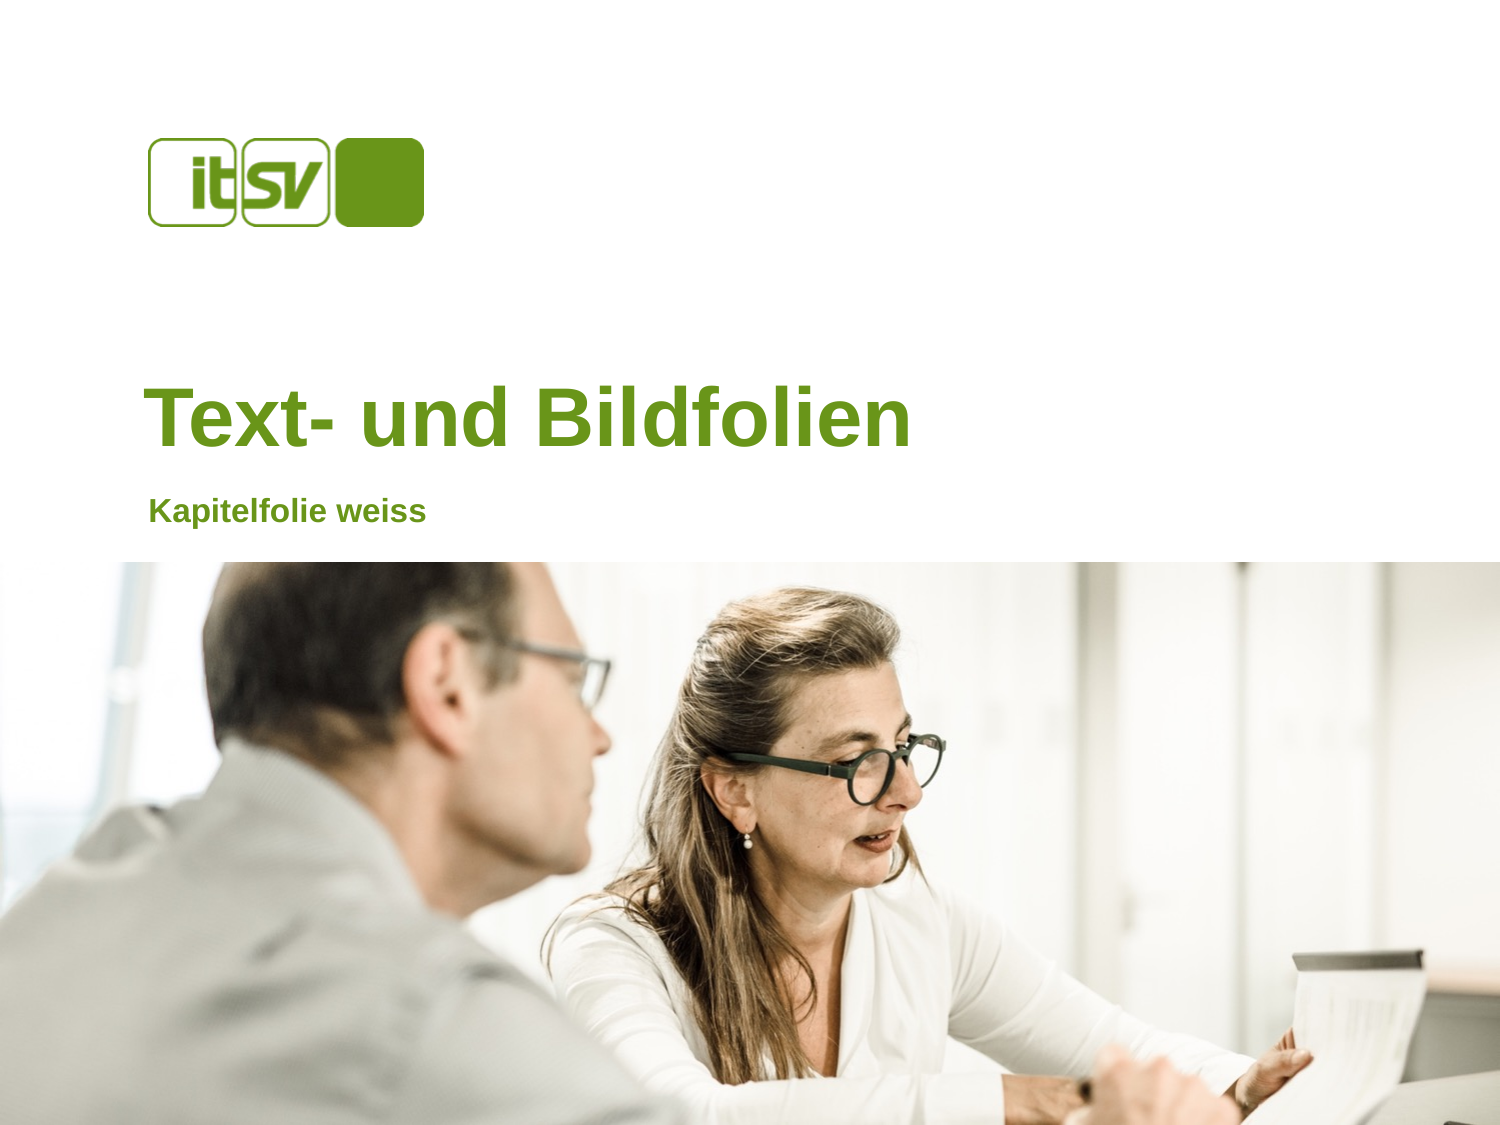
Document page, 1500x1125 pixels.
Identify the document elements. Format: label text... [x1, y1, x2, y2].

title Text- und Bildfolien [143, 365, 1355, 464]
picture [0, 562, 1500, 1125]
picture [148, 138, 424, 227]
subtitle Kapitelfolie weiss [148, 489, 1353, 530]
